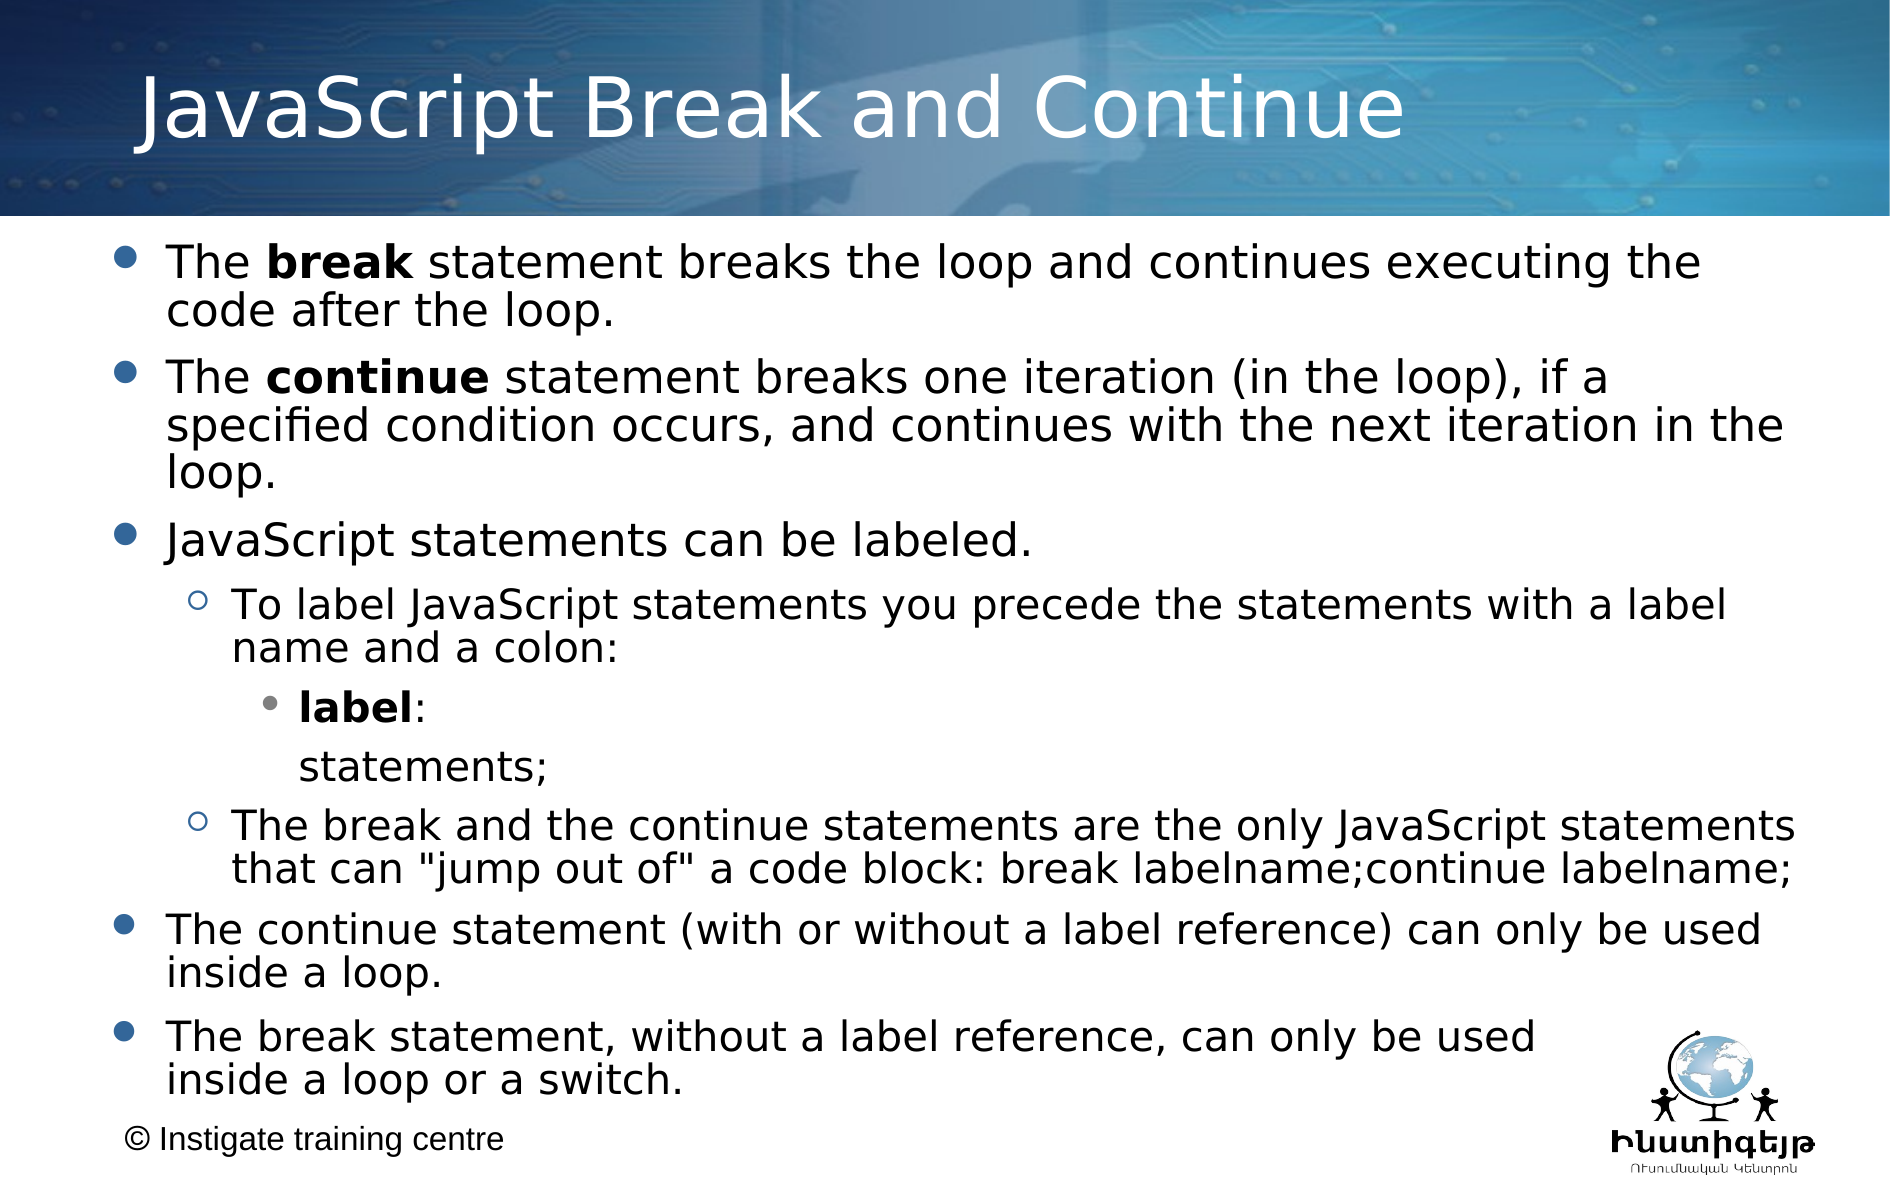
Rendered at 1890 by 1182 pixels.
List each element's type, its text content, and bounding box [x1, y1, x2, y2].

picture [1612, 1030, 1815, 1175]
picture [0, 0, 1890, 216]
list The break statement breaks the loop and continues executing the code after the loop. The continue statement breaks one iteration (in the loop), if a specified condition occurs, and continues with the next iteration in the loop. JavaScript statements can be labeled. To label JavaScript statements you precede the statements with a label name and a colon: label: statements; The break and the continue statements are the only JavaScript statements that can "jump out of" a code block: break labelname;continue labelname; The continue statement (with or without a label reference) can only be used inside a loop. The break statement, without a label reference, can only be used inside a loop or a switch. [110, 241, 1801, 273]
